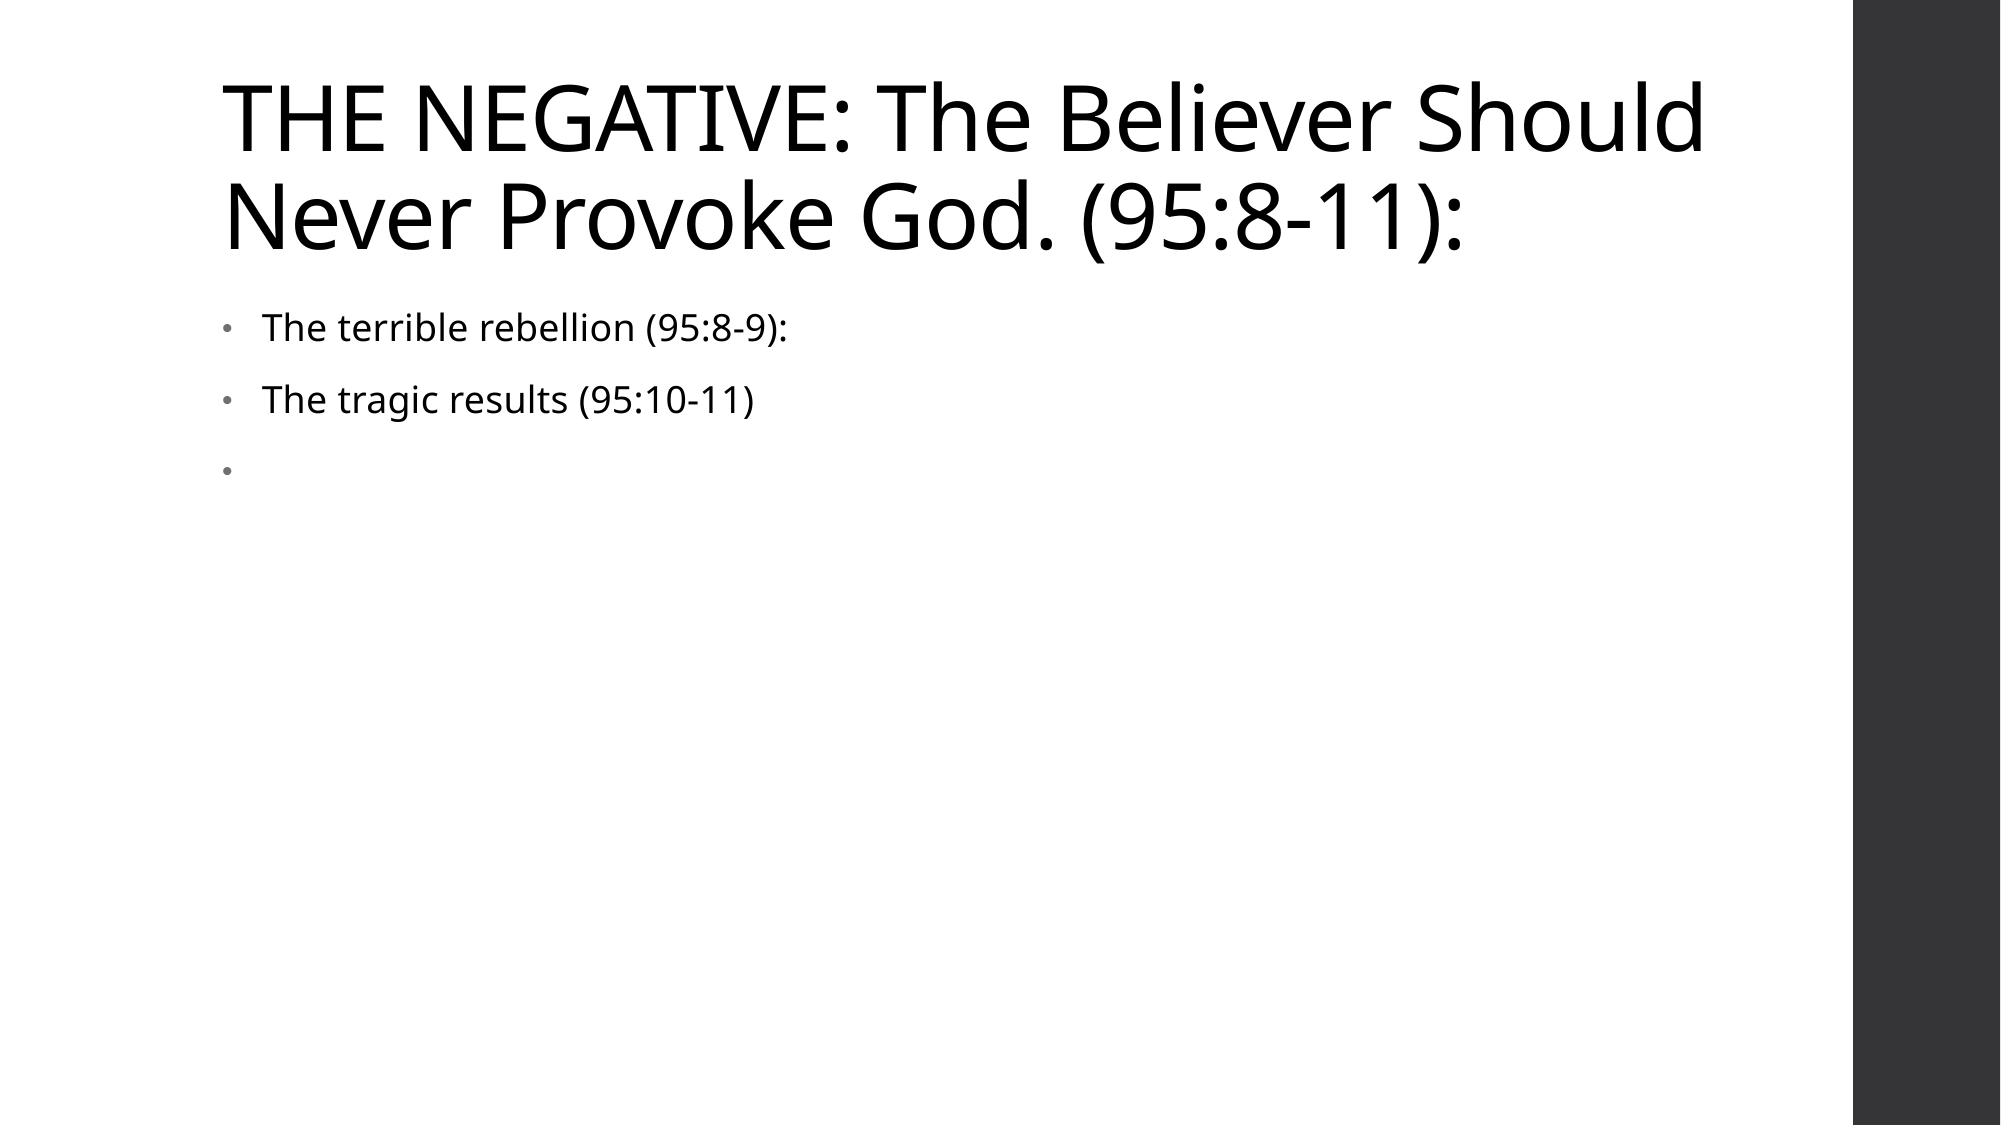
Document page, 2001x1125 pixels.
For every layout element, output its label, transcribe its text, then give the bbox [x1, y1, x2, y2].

title THE NEGATIVE: The Believer Should Never Provoke God. (95:8-11): [206, 60, 1797, 278]
list The terrible rebellion (95:8-9): The tragic results (95:10-11) [206, 299, 1617, 1014]
